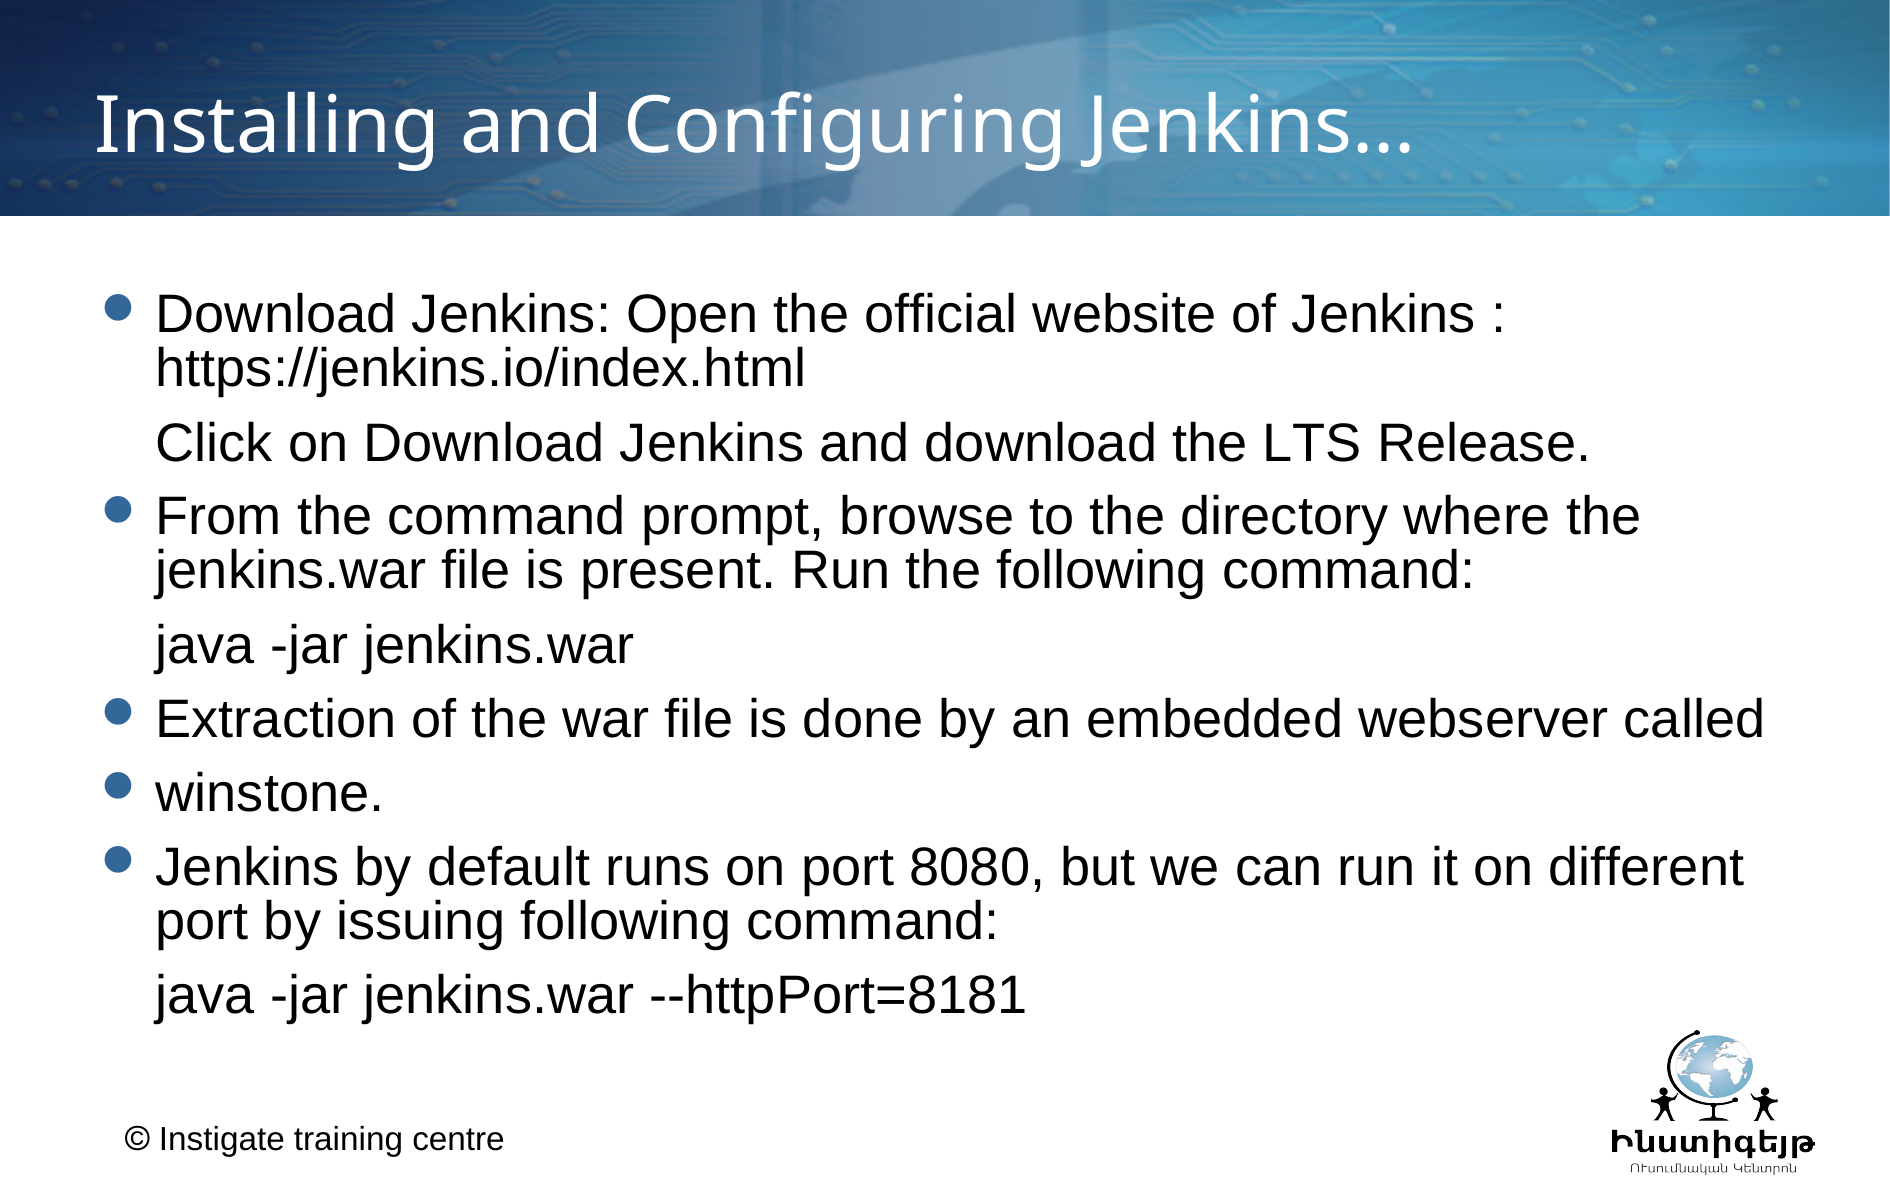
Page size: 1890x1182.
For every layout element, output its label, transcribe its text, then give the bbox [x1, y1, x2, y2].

title Installing and Configuring Jenkins... [94, 47, 1793, 52]
list Download Jenkins: Open the official website of Jenkins : https://jenkins.io/index.html Click on Download Jenkins and download the LTS Release. From the command prompt, browse to the directory where the jenkins.war file is present. Run the following command: java -jar jenkins.war Extraction of the war file is done by an embedded webserver called winstone. Jenkins by default runs on port 8080, but we can run it on different port by issuing following command: java -jar jenkins.war --httpPort=8181 [100, 289, 1801, 320]
picture [0, 0, 1890, 216]
picture [1612, 1030, 1815, 1175]
